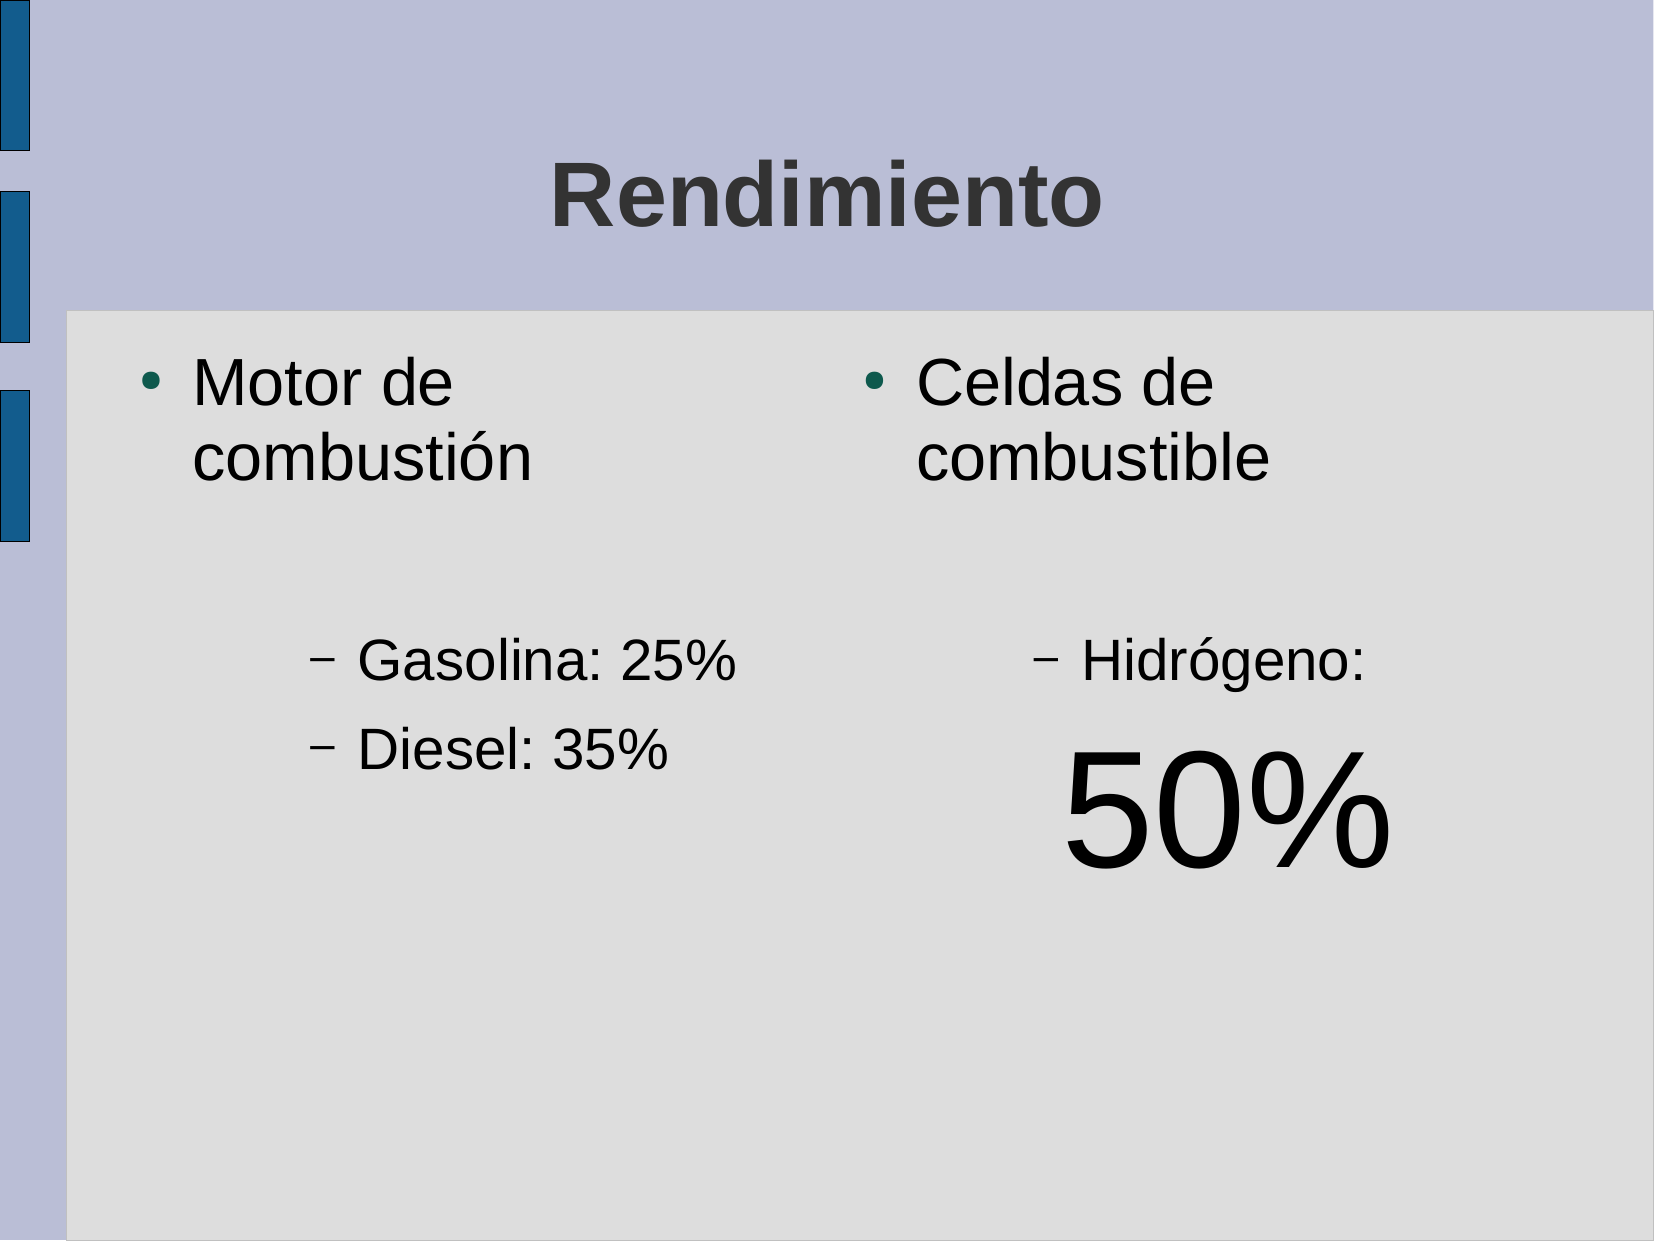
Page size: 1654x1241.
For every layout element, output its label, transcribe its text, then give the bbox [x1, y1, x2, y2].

title Rendimiento [121, 91, 1534, 299]
list Celdas de combustible Hidrógeno: 50% [845, 344, 1535, 1149]
list Motor de combustión Gasolina: 25% Diesel: 35% [121, 344, 811, 1164]
